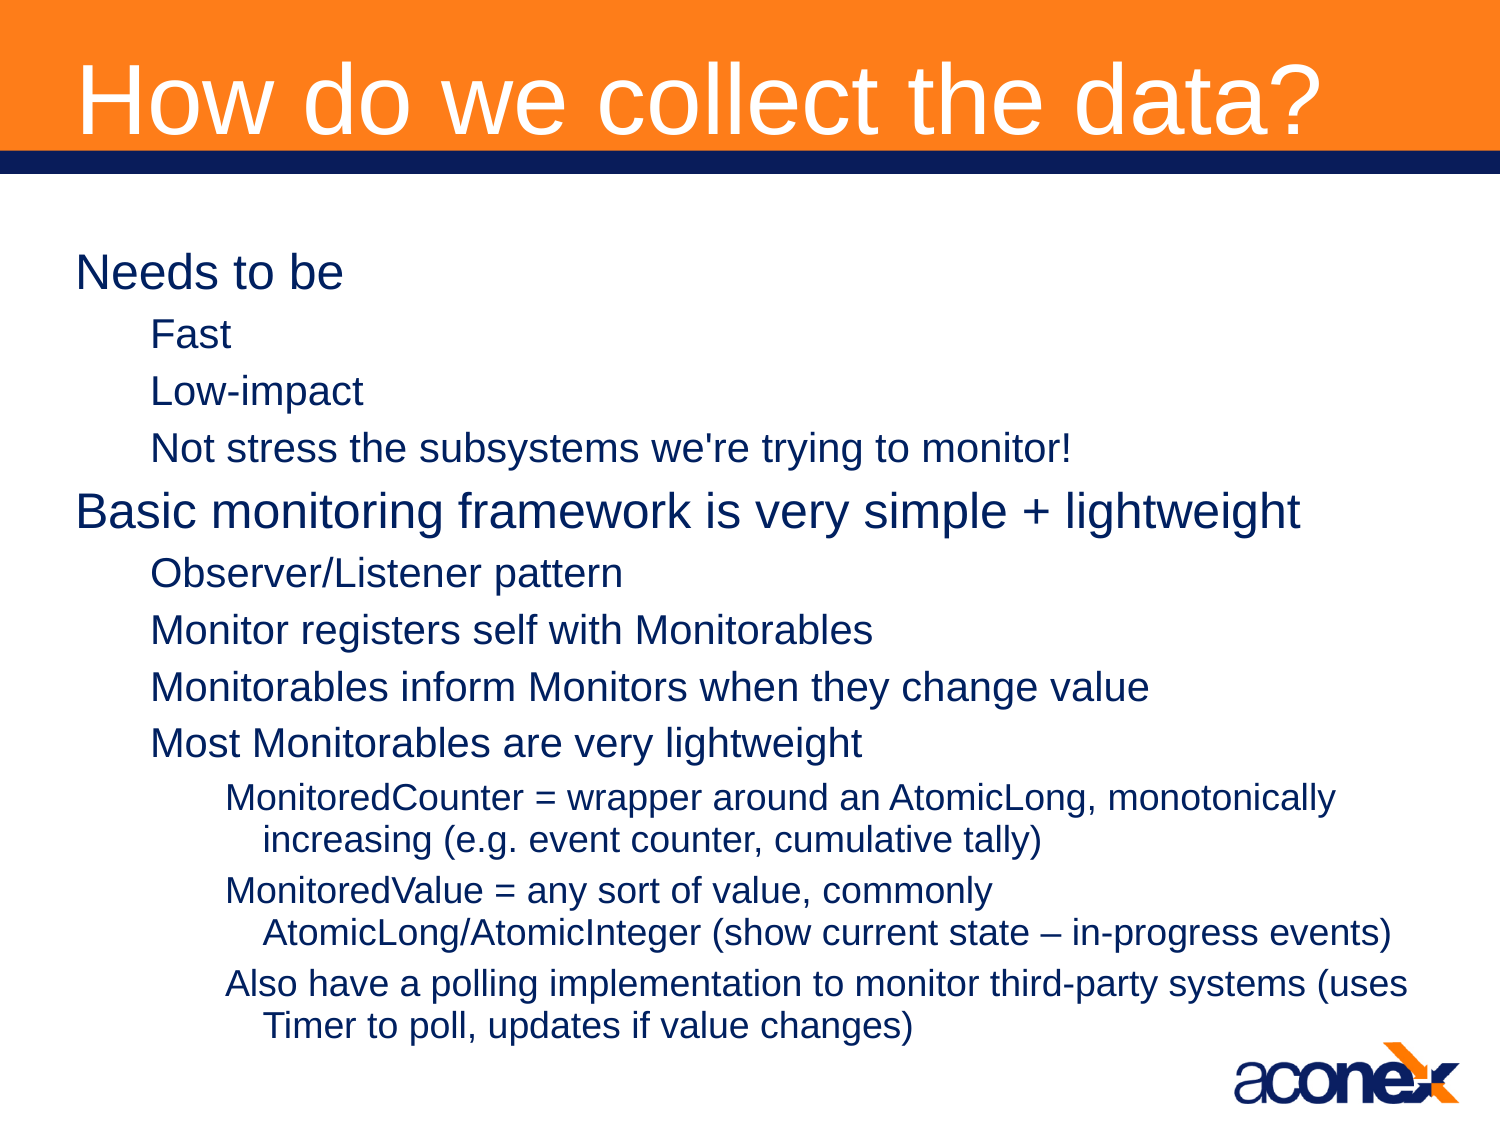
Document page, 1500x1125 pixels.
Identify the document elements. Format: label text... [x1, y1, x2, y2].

list Needs to be Fast Low-impact Not stress the subsystems we're trying to monitor! Basic monitoring framework is very simple + lightweight Observer/Listener pattern Monitor registers self with Monitorables Monitorables inform Monitors when they change value Most Monitorables are very lightweight MonitoredCounter = wrapper around an AtomicLong, monotonically increasing (e.g. event counter, cumulative tally) MonitoredValue = any sort of value, commonly AtomicLong/AtomicInteger (show current state – in-progress events) Also have a polling implementation to monitor third-party systems (uses Timer to poll, updates if value changes) [75, 244, 1426, 1125]
title How do we collect the data? [75, 30, 1426, 169]
picture [1426, 1042, 1460, 1104]
